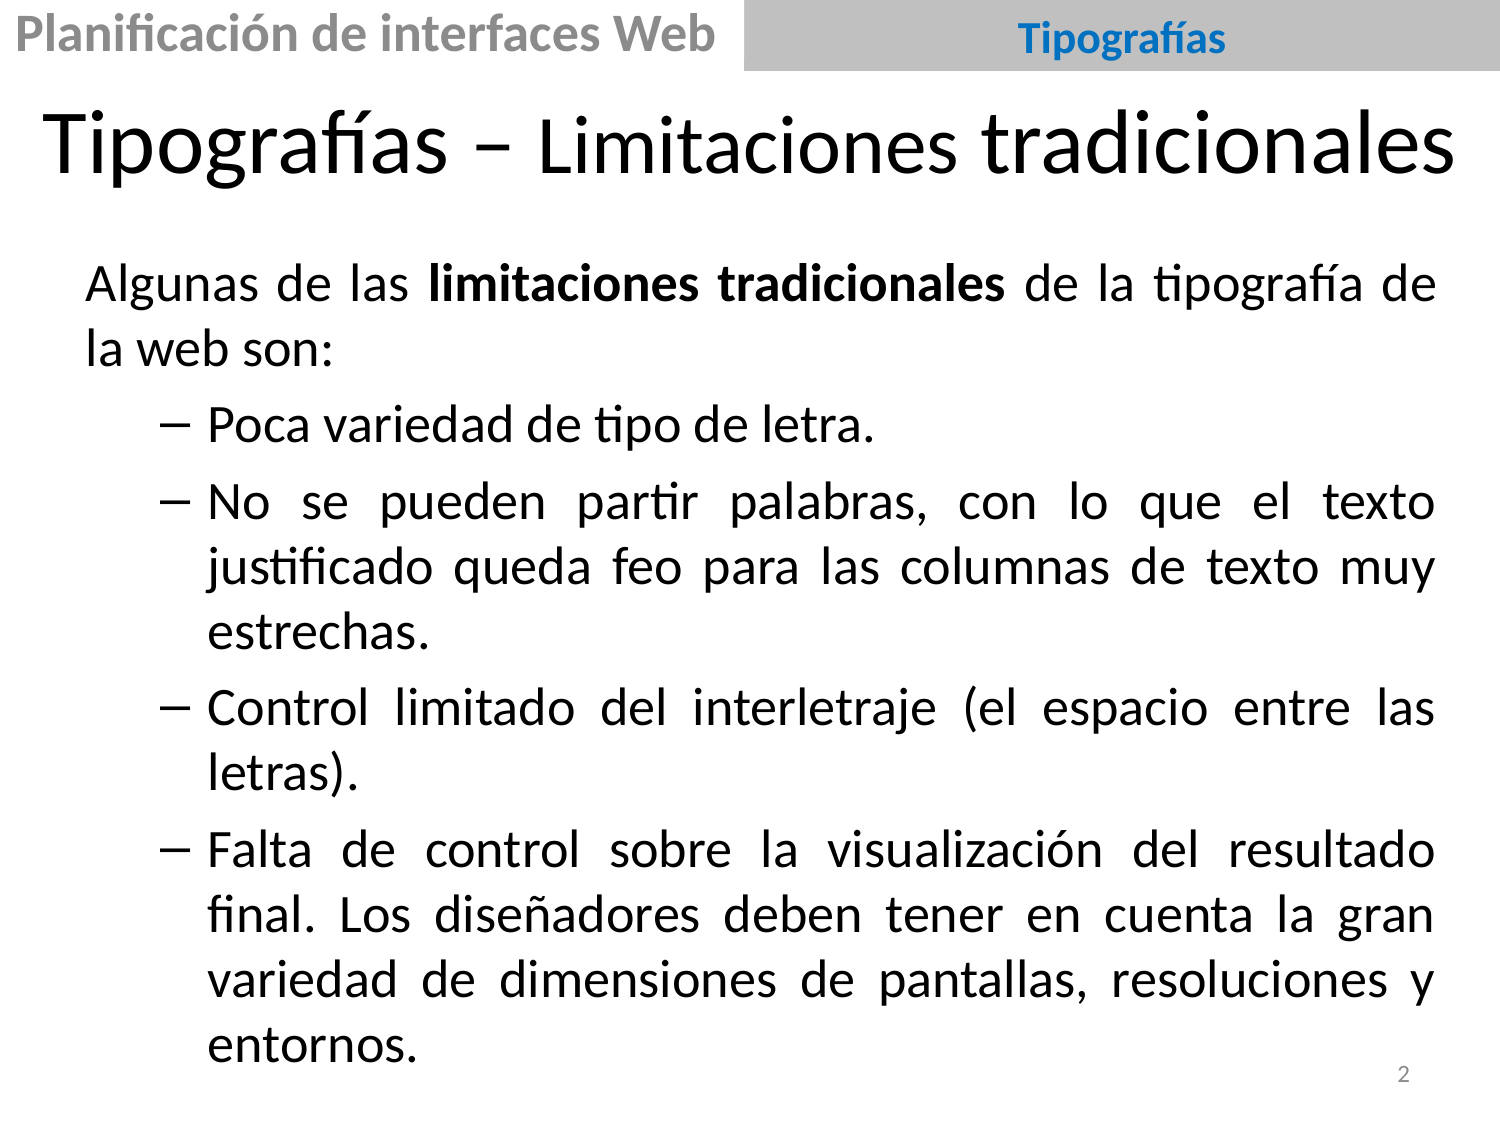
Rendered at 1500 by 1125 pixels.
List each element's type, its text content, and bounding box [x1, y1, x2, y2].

title Planificación de interfaces Web [0, 0, 745, 60]
title Tipografías – Limitaciones tradicionales [0, 60, 1500, 231]
slide_number <número> [1074, 1042, 1425, 1103]
list Algunas de las limitaciones tradicionales de la tipografía de la web son: Poca variedad de tipo de letra. No se pueden partir palabras, con lo que el texto justificado queda feo para las columnas de texto muy estrechas. Control limitado del interletraje (el espacio entre las letras). Falta de control sobre la visualización del resultado final. Los diseñadores deben tener en cuenta la gran variedad de dimensiones de pantallas, resoluciones y entornos. [70, 239, 1453, 1075]
title Tipografías [744, 0, 1500, 71]
